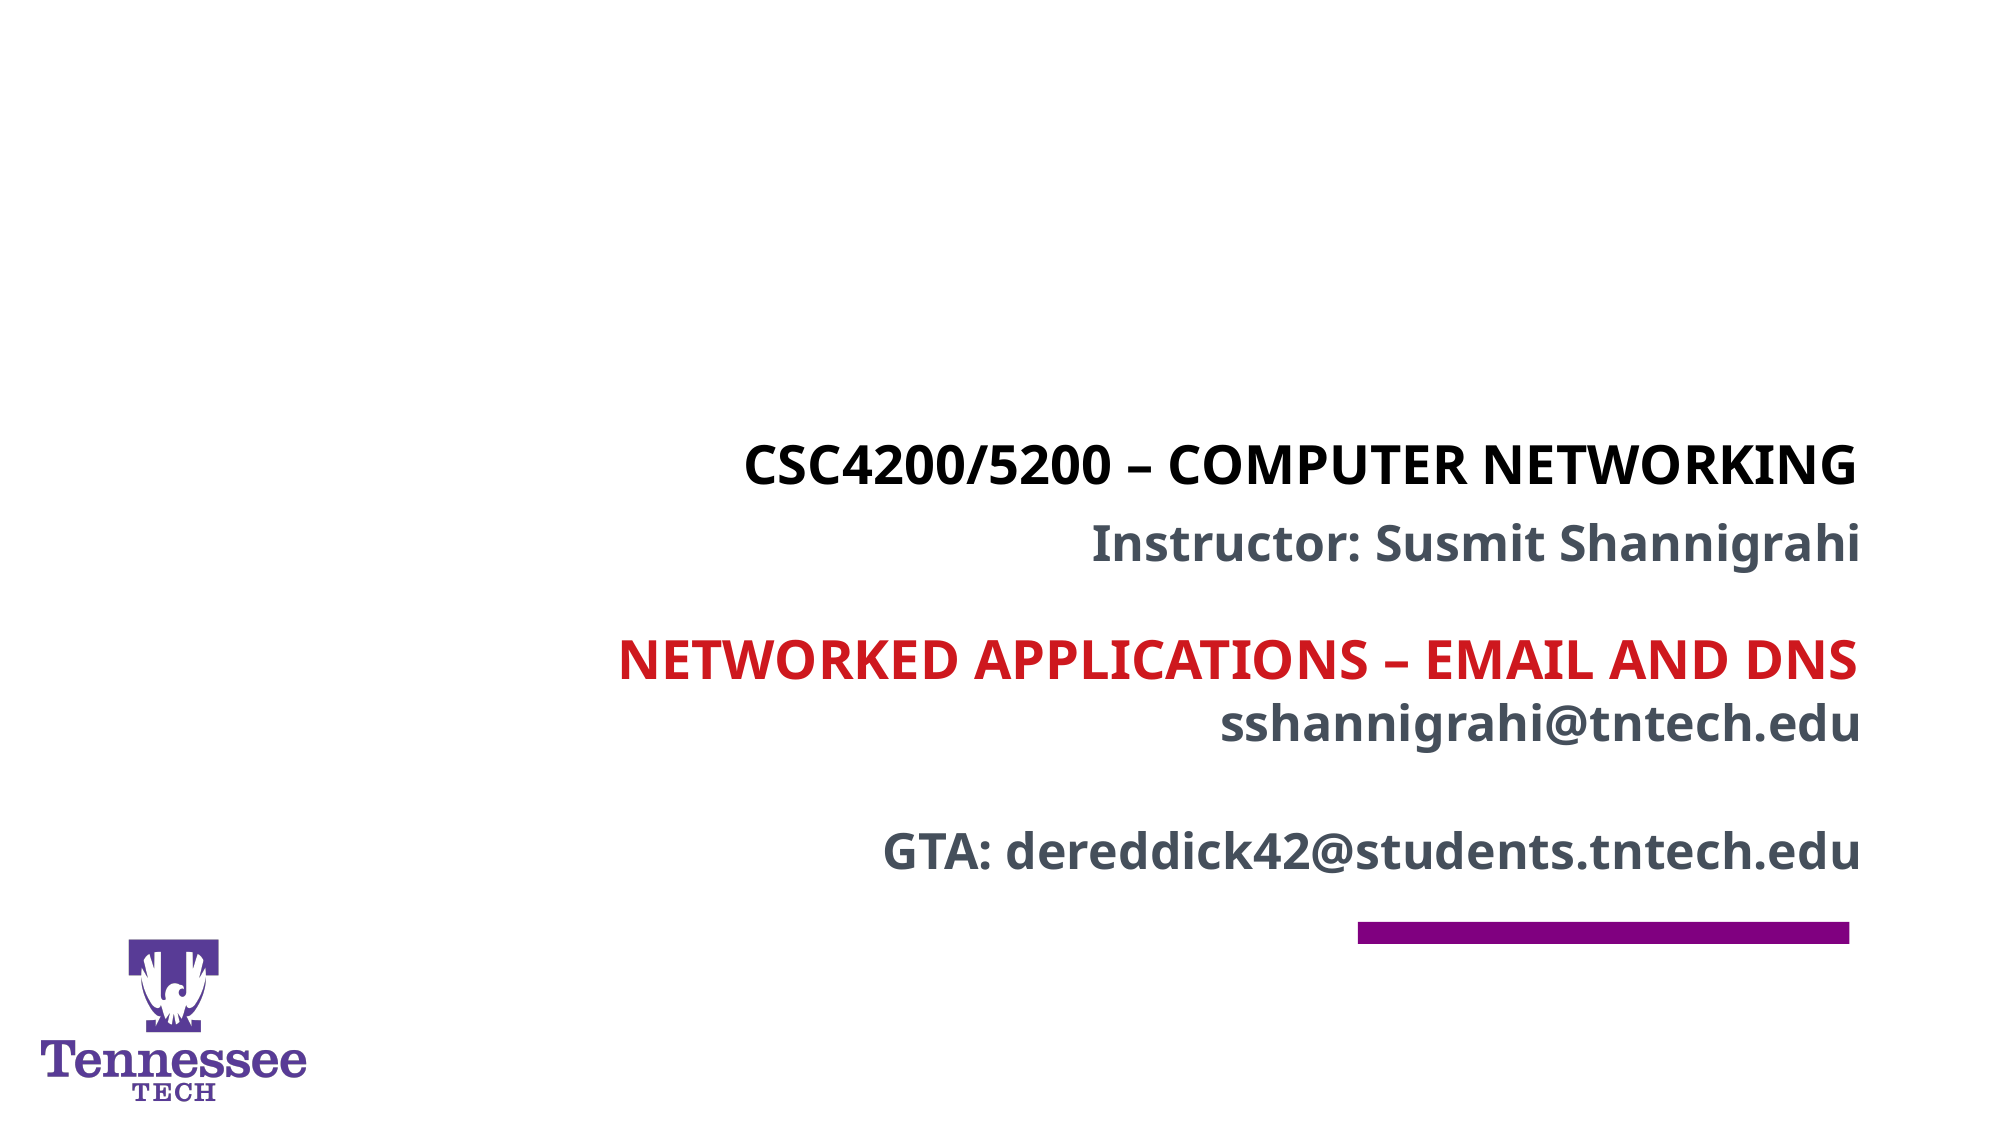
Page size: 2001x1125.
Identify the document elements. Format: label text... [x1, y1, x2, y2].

text_box Instructor: Susmit Shannigrahi sshannigrahi@tntech.edu GTA: dereddick42@students.tntech.edu [462, 886, 1877, 1075]
picture [16, 914, 331, 1122]
text_box CSC4200/5200 – Computer Networking Networked applications – EMAIL and DNS [30, 404, 1875, 706]
